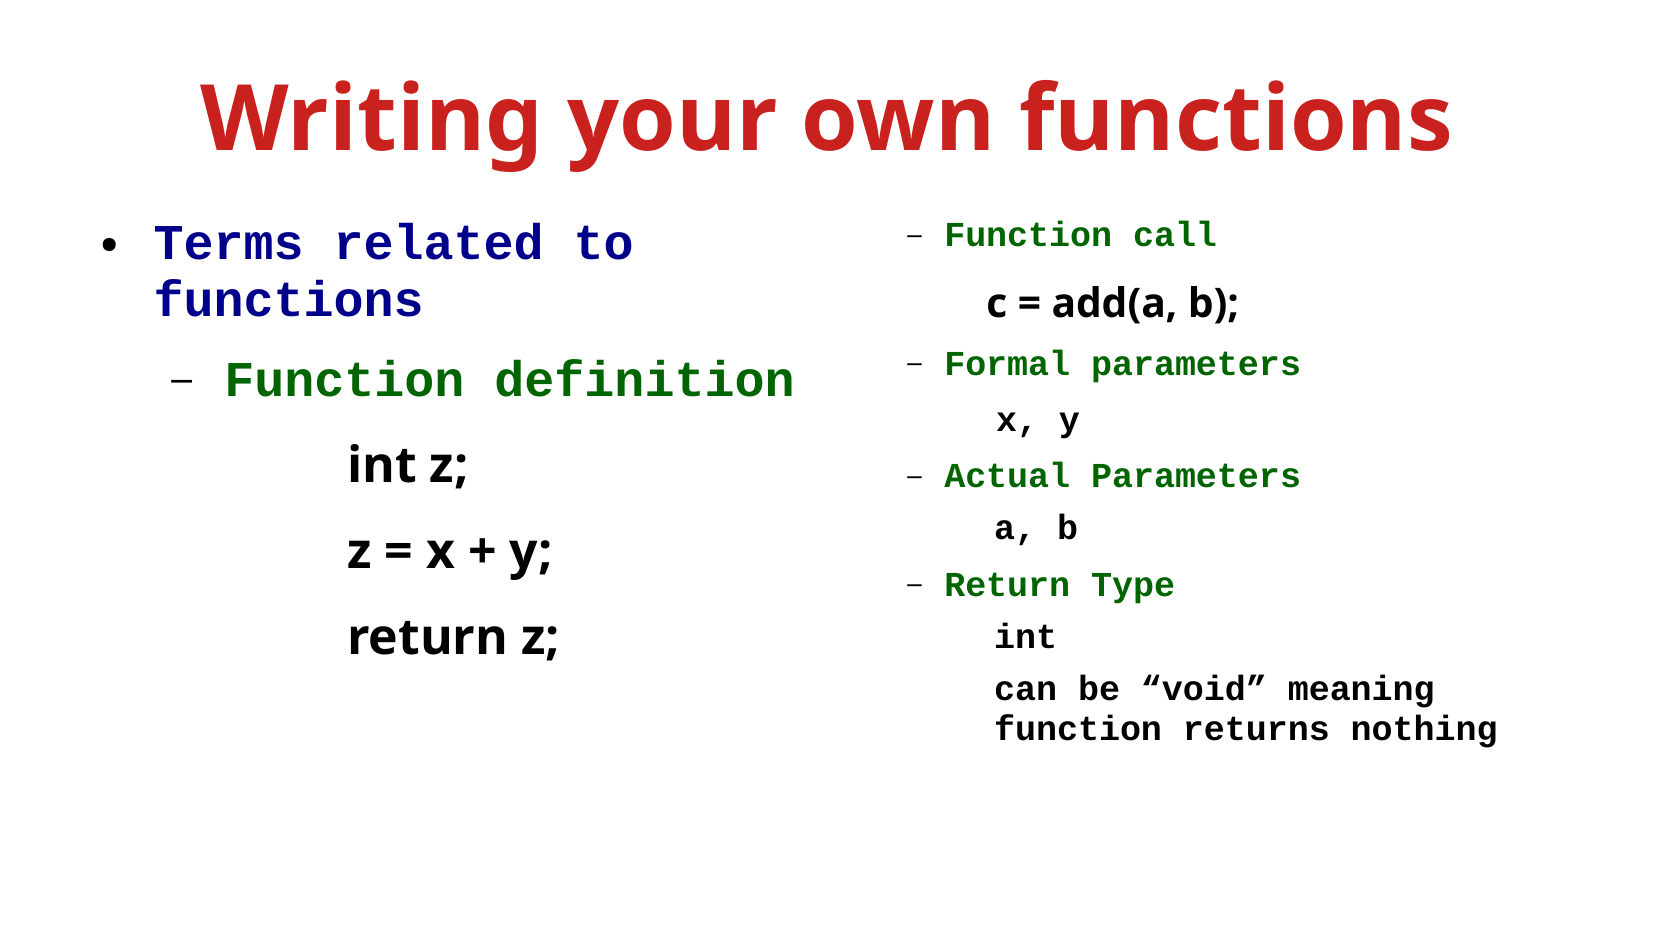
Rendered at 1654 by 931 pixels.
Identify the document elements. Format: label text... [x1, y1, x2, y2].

list Function call c = add(a, b); Formal parameters x, y Actual Parameters a, b Return Type int can be “void” meaning function returns nothing [845, 217, 1572, 758]
list Terms related to functions Function definition int z; z = x + y; return z; [82, 217, 809, 758]
title Writing your own functions [82, 37, 1571, 193]
